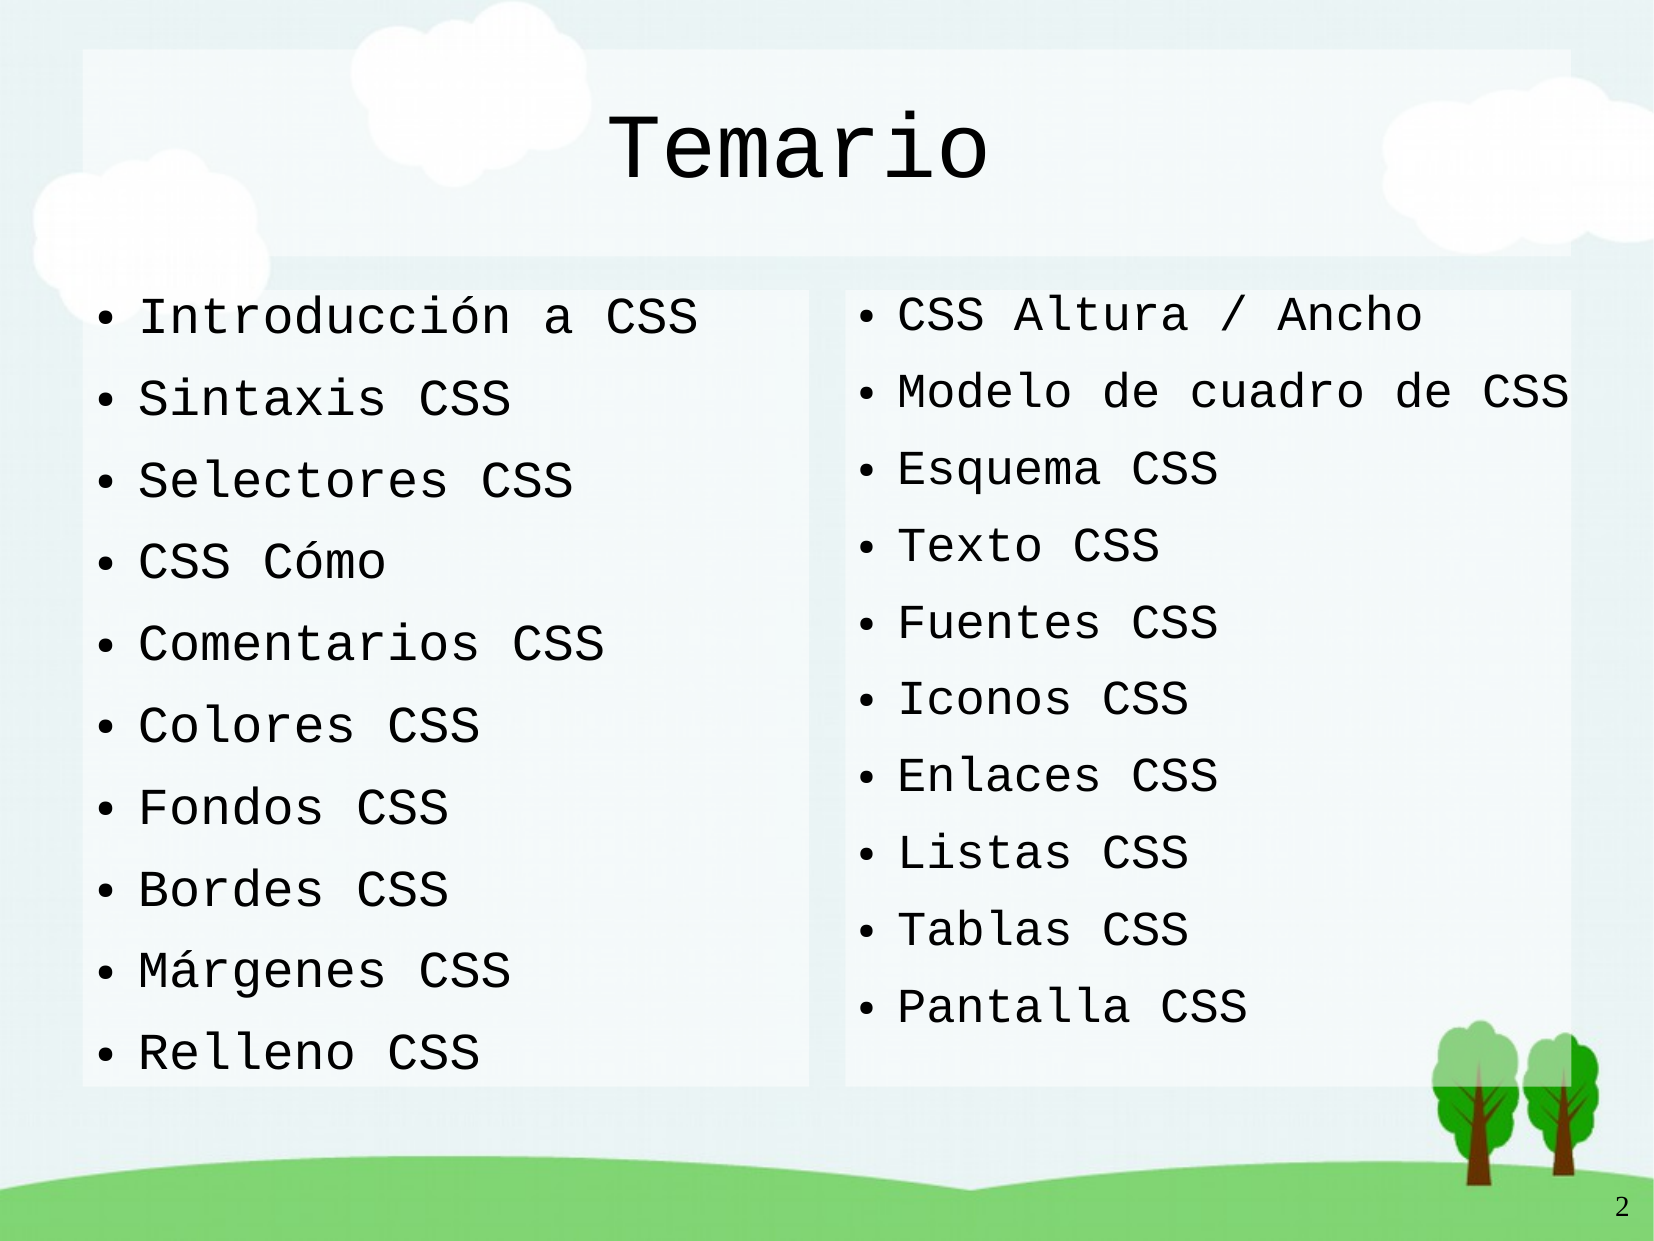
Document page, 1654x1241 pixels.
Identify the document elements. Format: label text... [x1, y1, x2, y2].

list CSS Altura / Ancho Modelo de cuadro de CSS Esquema CSS Texto CSS Fuentes CSS Iconos CSS Enlaces CSS Listas CSS Tablas CSS Pantalla CSS [845, 290, 1572, 1087]
title Temario [82, 49, 1571, 257]
picture [0, 0, 1654, 1241]
list Introducción a CSS Sintaxis CSS Selectores CSS CSS Cómo Comentarios CSS Colores CSS Fondos CSS Bordes CSS Márgenes CSS Relleno CSS [82, 290, 809, 1087]
